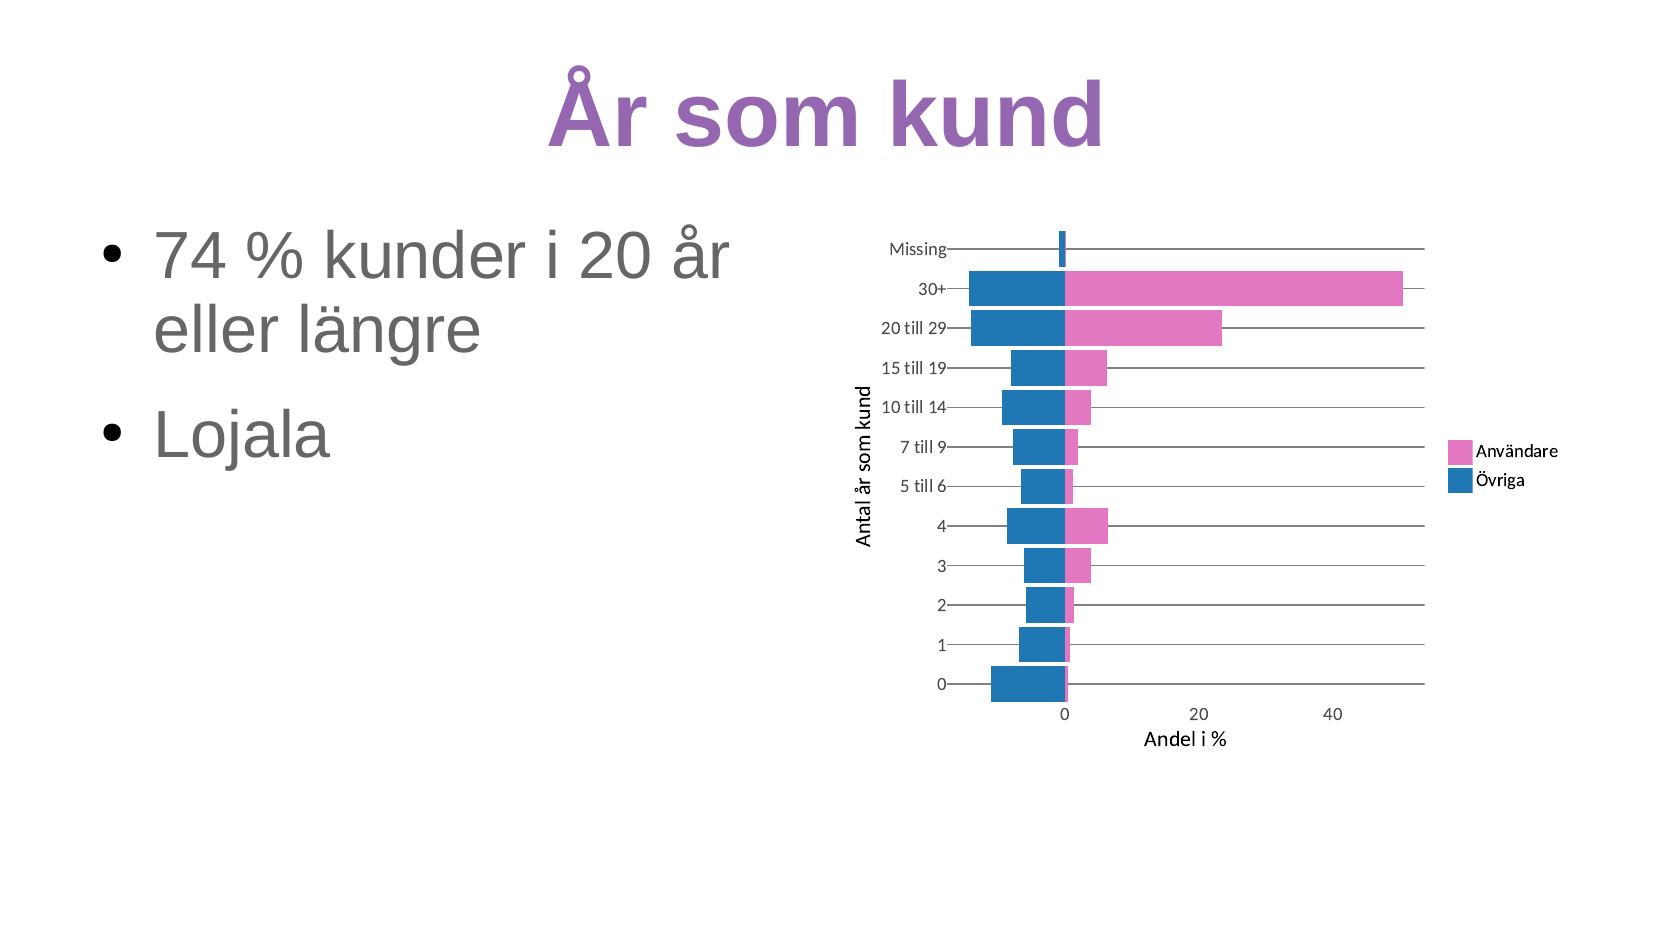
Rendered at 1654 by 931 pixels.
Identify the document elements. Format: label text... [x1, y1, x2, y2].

title År som kund [82, 37, 1571, 193]
list 74 % kunder i 20 år eller längre Lojala [82, 217, 809, 758]
picture [848, 217, 1568, 758]
